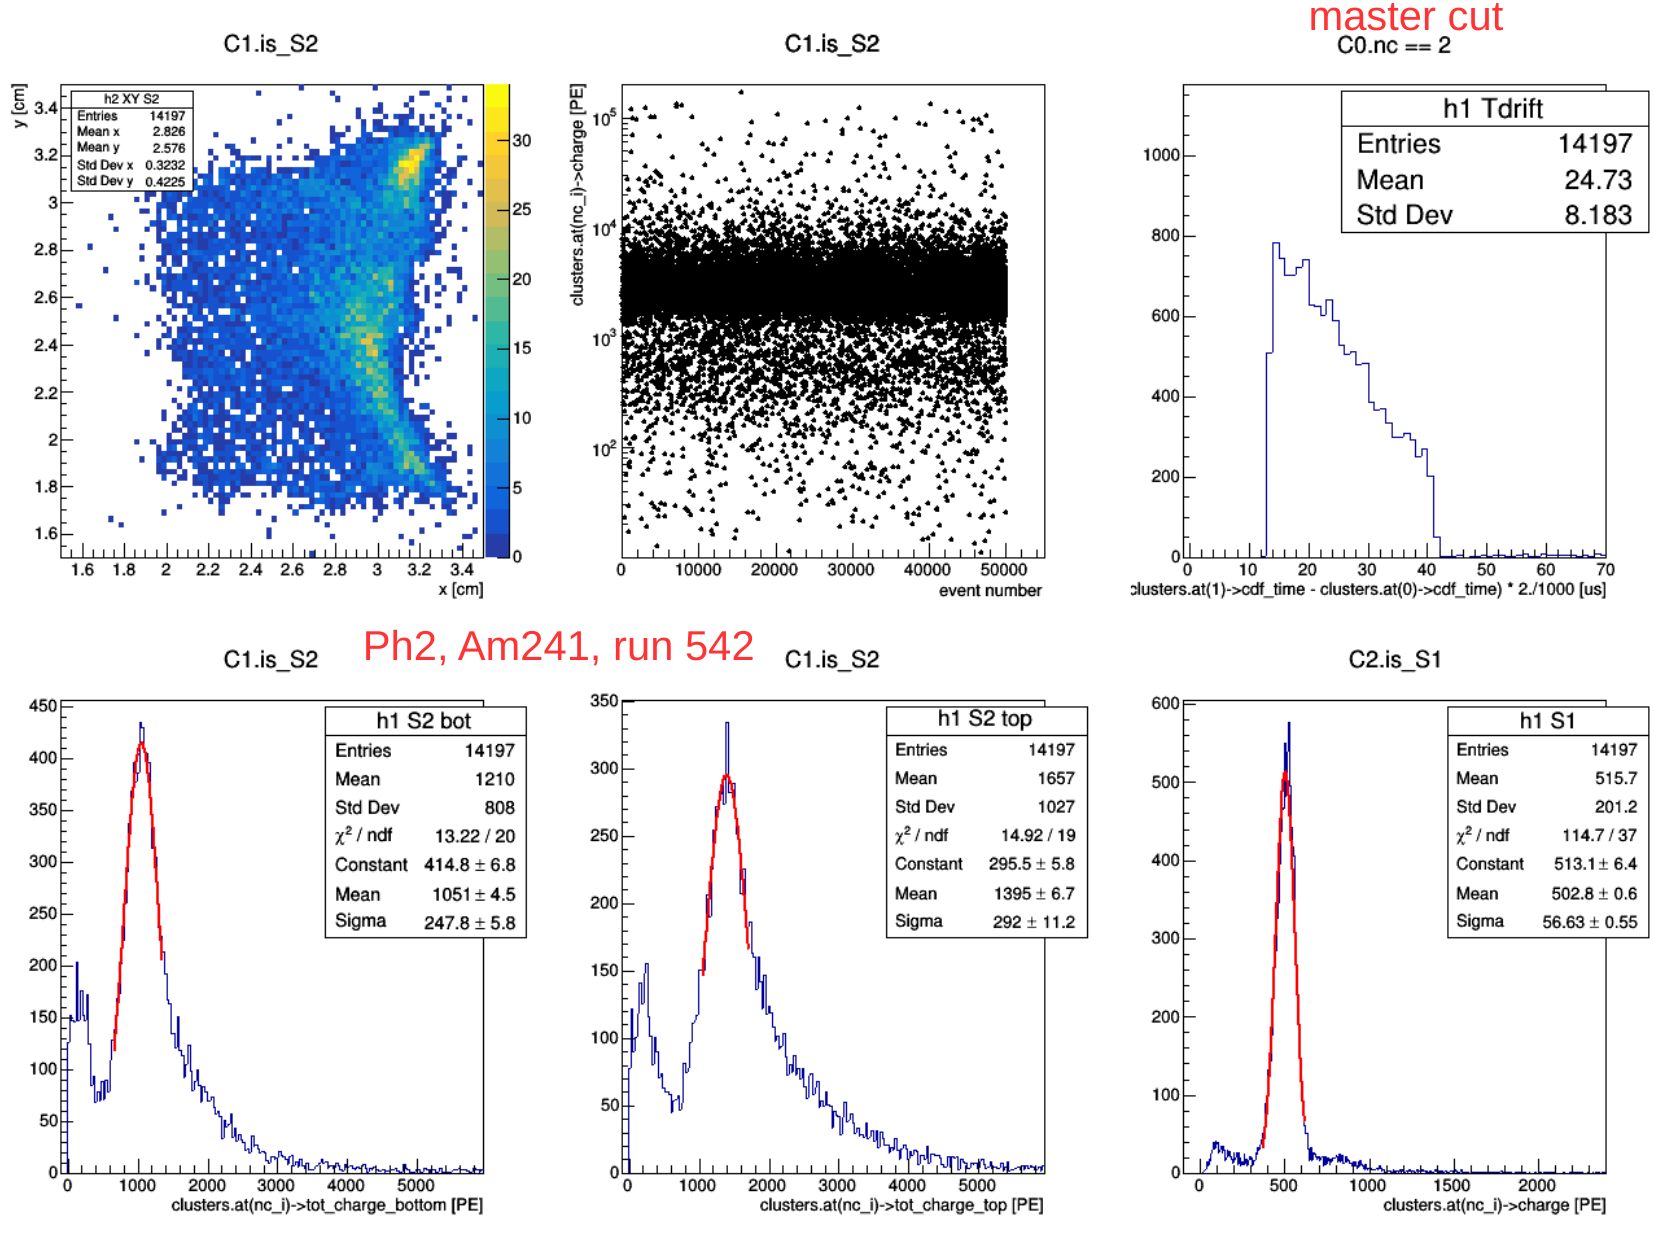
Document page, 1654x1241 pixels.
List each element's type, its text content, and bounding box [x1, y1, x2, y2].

picture [6, 22, 1654, 1225]
text_box Ph2, Am241, run 542 [218, 615, 901, 751]
text_box master cut [1065, 0, 1654, 121]
